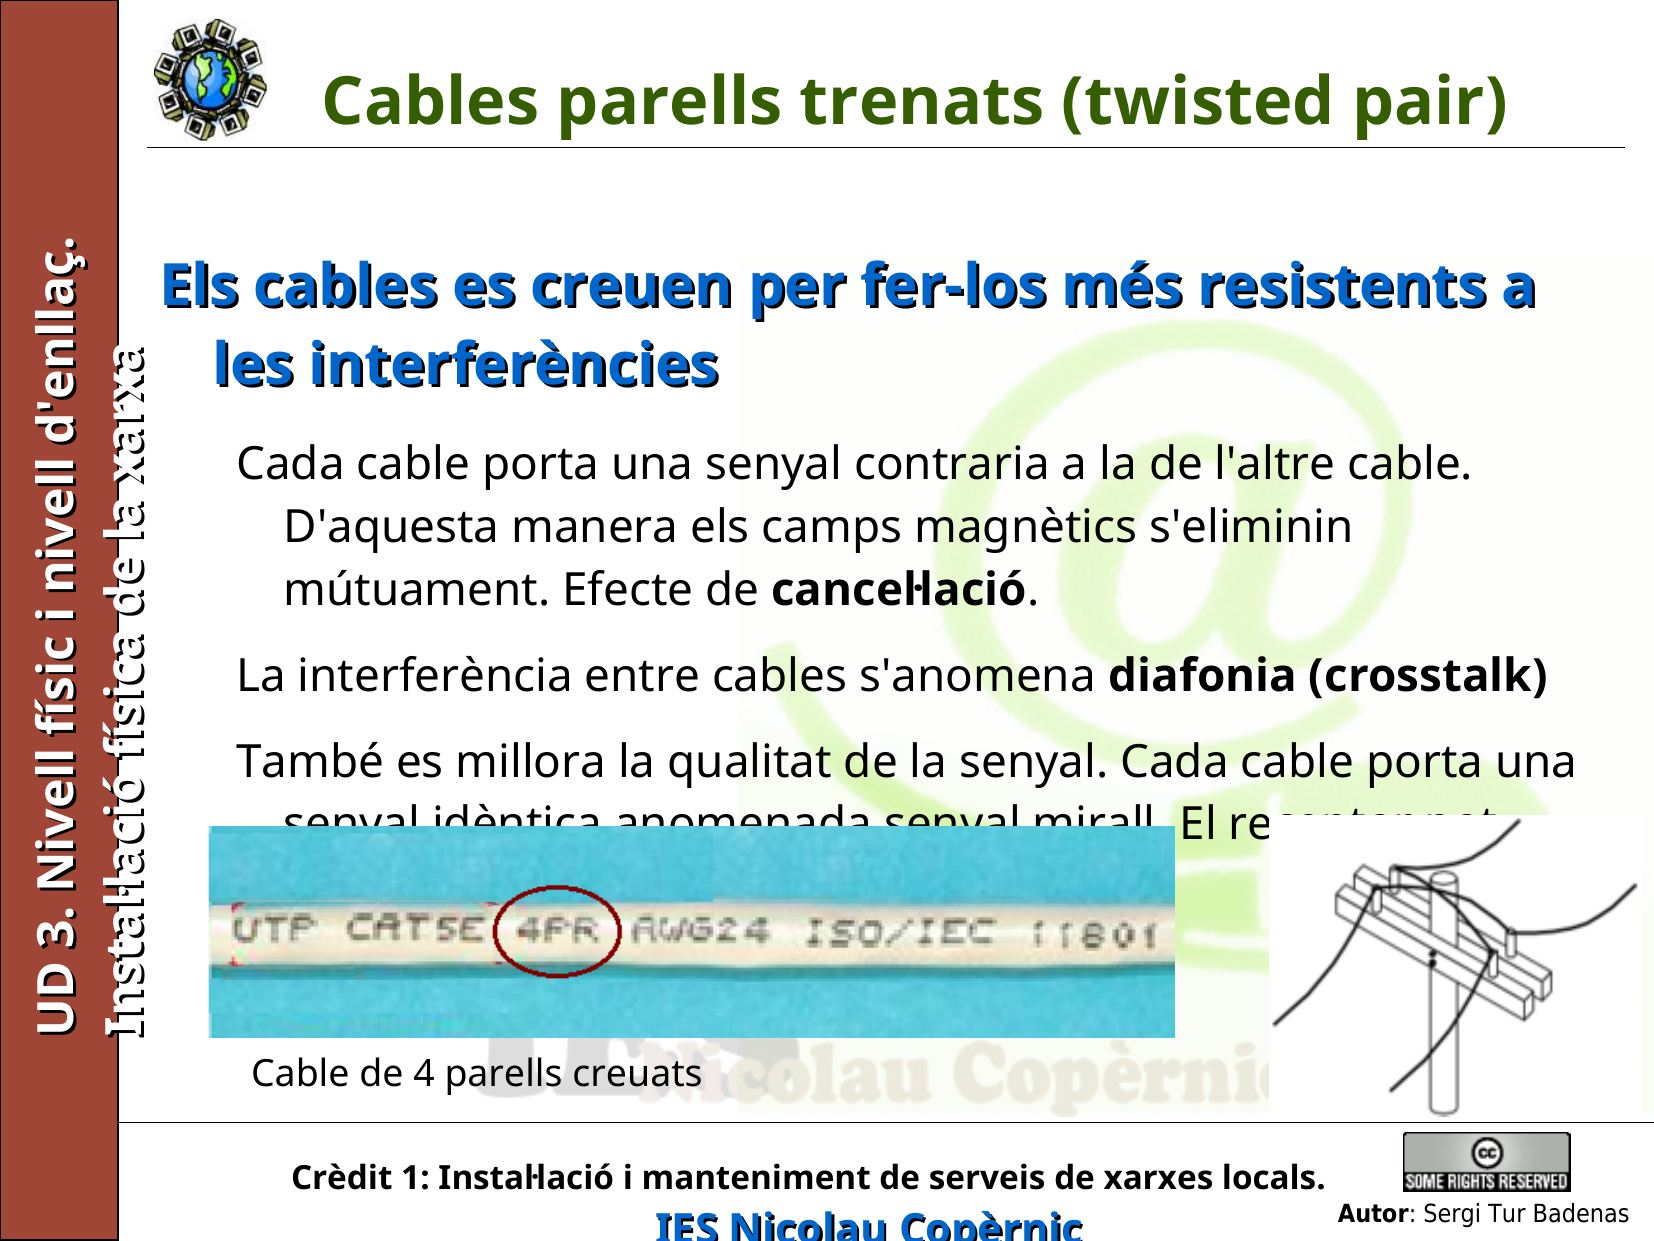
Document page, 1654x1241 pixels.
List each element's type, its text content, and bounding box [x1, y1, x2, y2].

picture [206, 826, 1175, 1038]
text_box Cable de 4 parells creuats [236, 1039, 701, 1092]
picture [154, 19, 268, 142]
title Cables parells trenats (twisted pair) [171, 56, 1654, 141]
list Els cables es creuen per fer-los més resistents a les interferències Cada cable porta una senyal contraria a la de l'altre cable. D'aquesta manera els camps magnètics s'eliminin mútuament. Efecte de cancel·lació. La interferència entre cables s'anomena diafonia (crosstalk) També es millora la qualitat de la senyal. Cada cable porta una senyal idèntica anomenada senyal mirall. El receptor pot comparar les senyals i eliminar el soroll Amb els postes telefònics és fa el mateix [141, 242, 1630, 1078]
picture [466, 252, 1654, 1117]
picture [1403, 1132, 1571, 1192]
